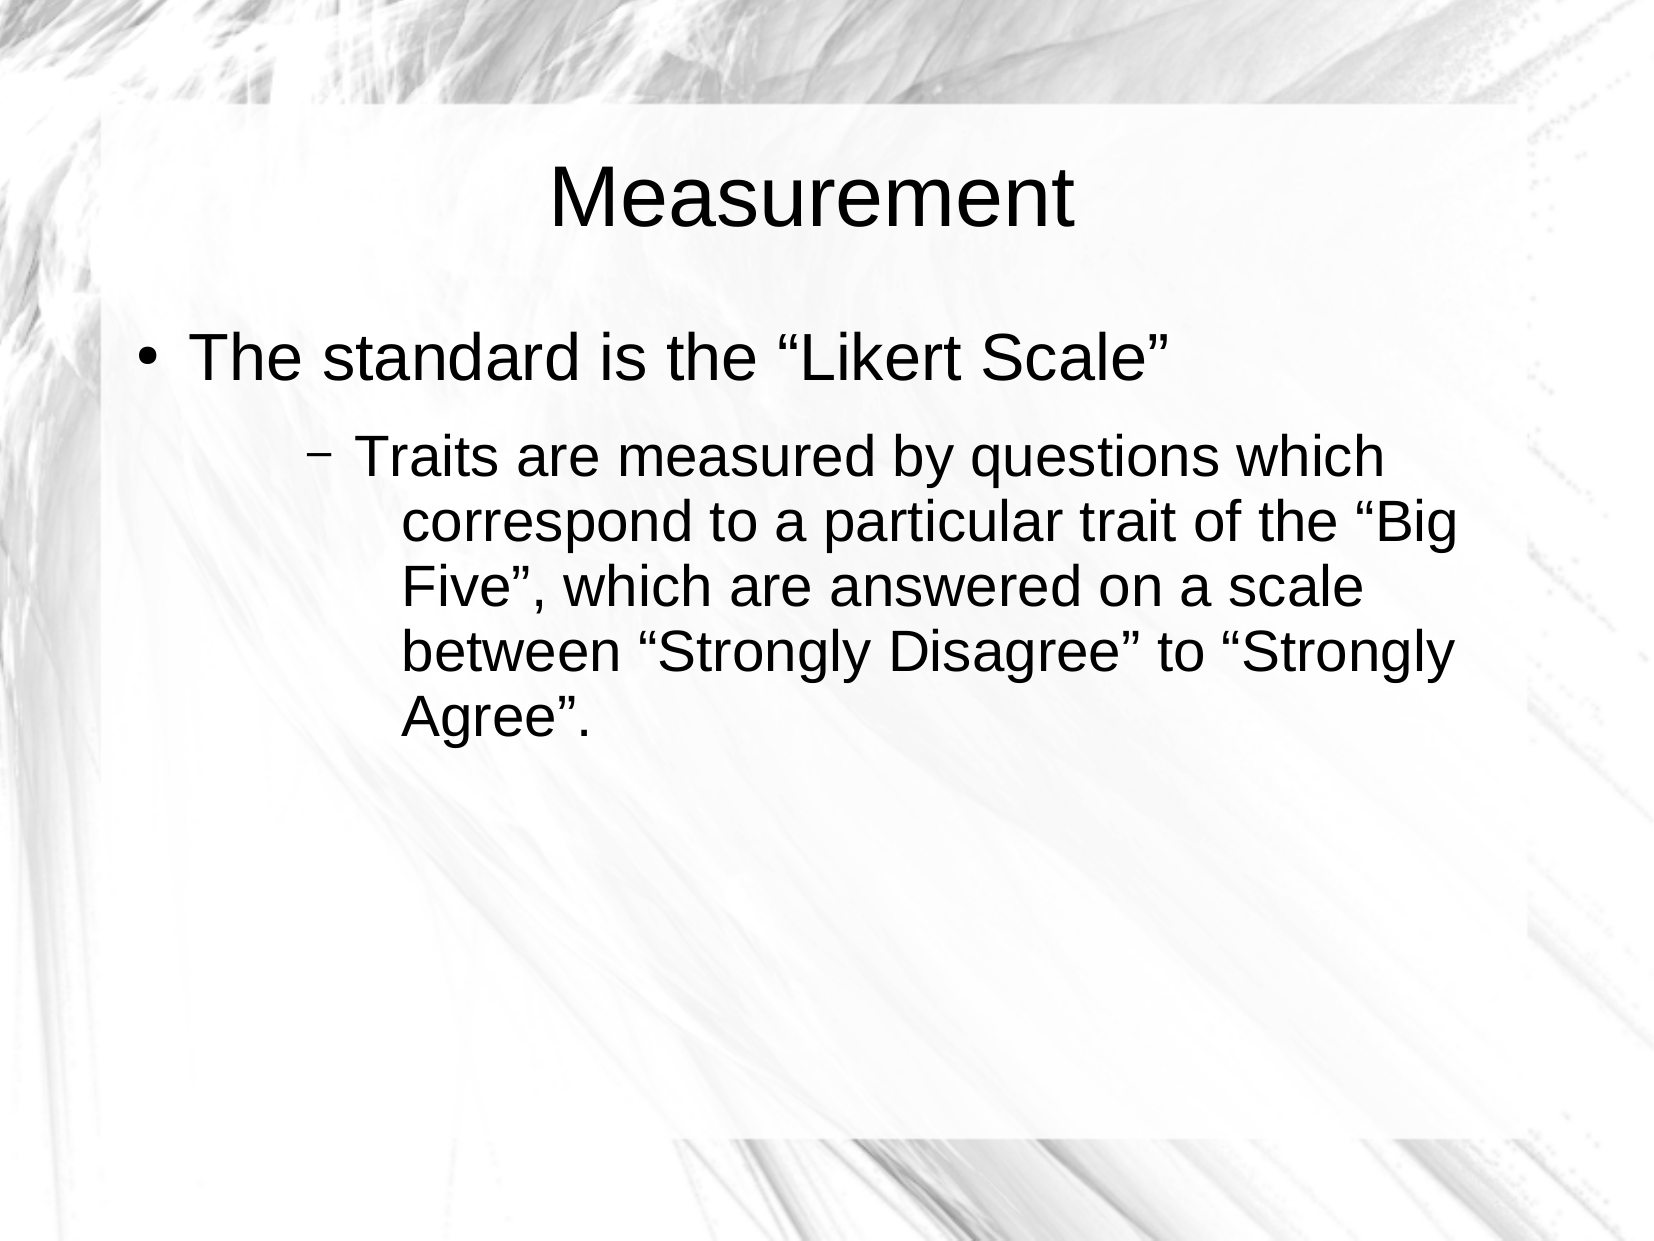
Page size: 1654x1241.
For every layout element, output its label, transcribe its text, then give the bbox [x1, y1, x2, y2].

title Measurement [118, 112, 1506, 281]
list The standard is the “Likert Scale” Traits are measured by questions which correspond to a particular trait of the “Big Five”, which are answered on a scale between “Strongly Disagree” to “Strongly Agree”. [118, 319, 1571, 945]
picture [0, 0, 1654, 1241]
